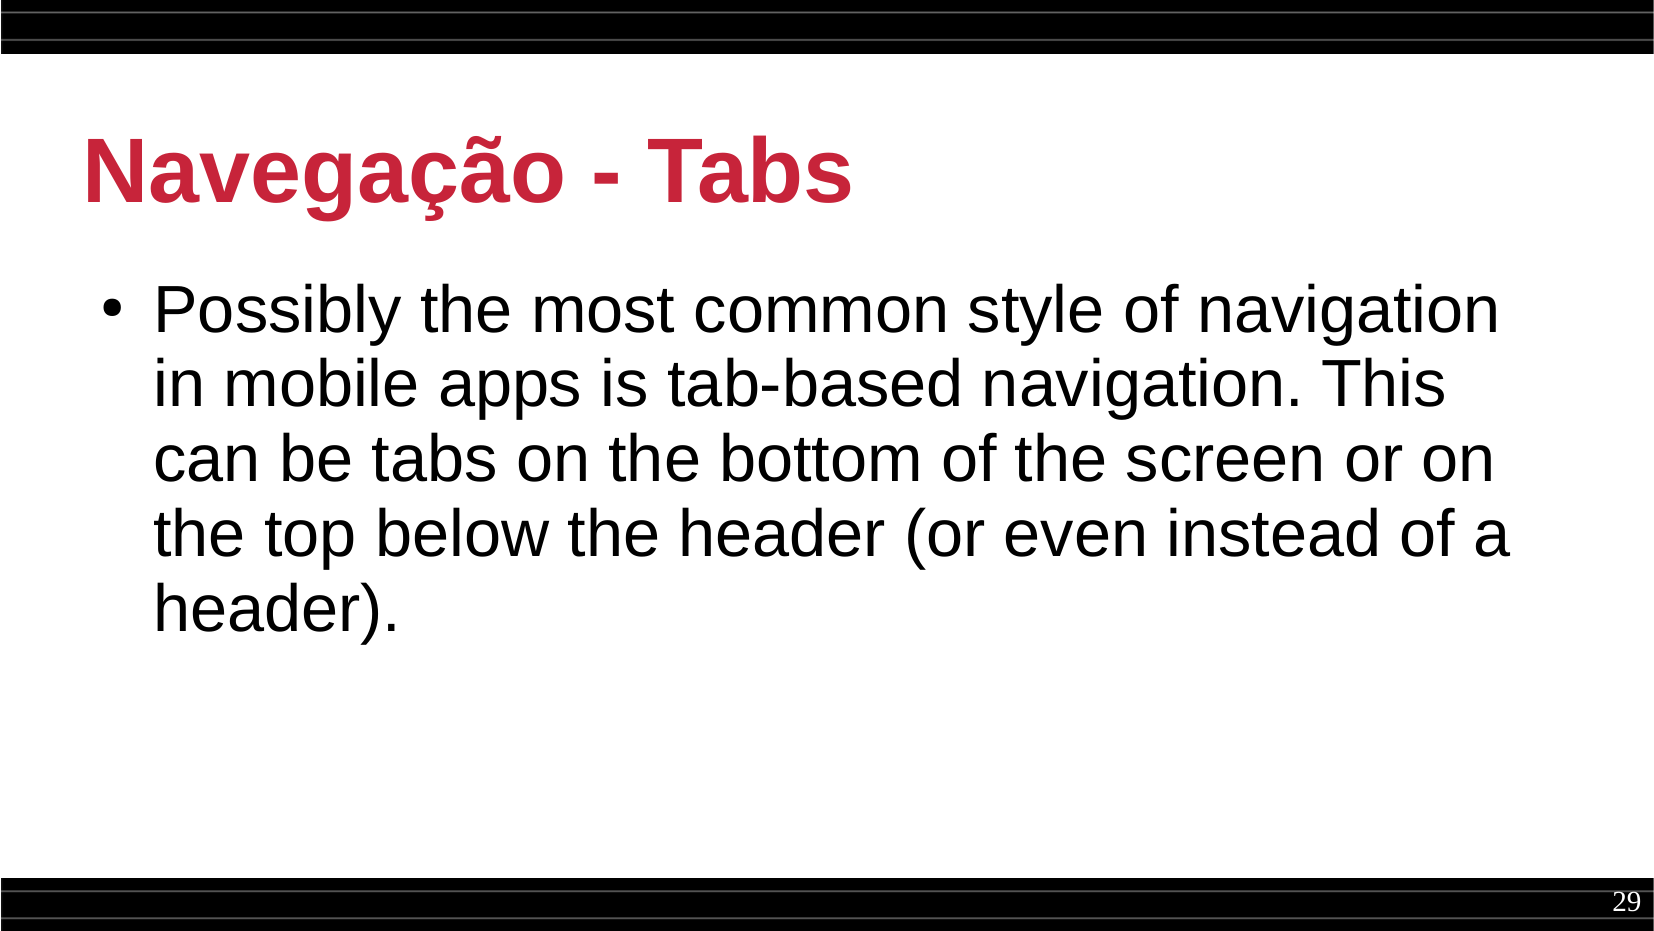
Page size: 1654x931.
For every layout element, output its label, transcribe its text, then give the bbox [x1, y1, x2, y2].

list Possibly the most common style of navigation in mobile apps is tab-based navigation. This can be tabs on the bottom of the screen or on the top below the header (or even instead of a header). [82, 271, 1571, 758]
title Navegação - Tabs [82, 92, 1571, 249]
picture [1, 0, 1654, 54]
picture [1, 878, 1654, 931]
